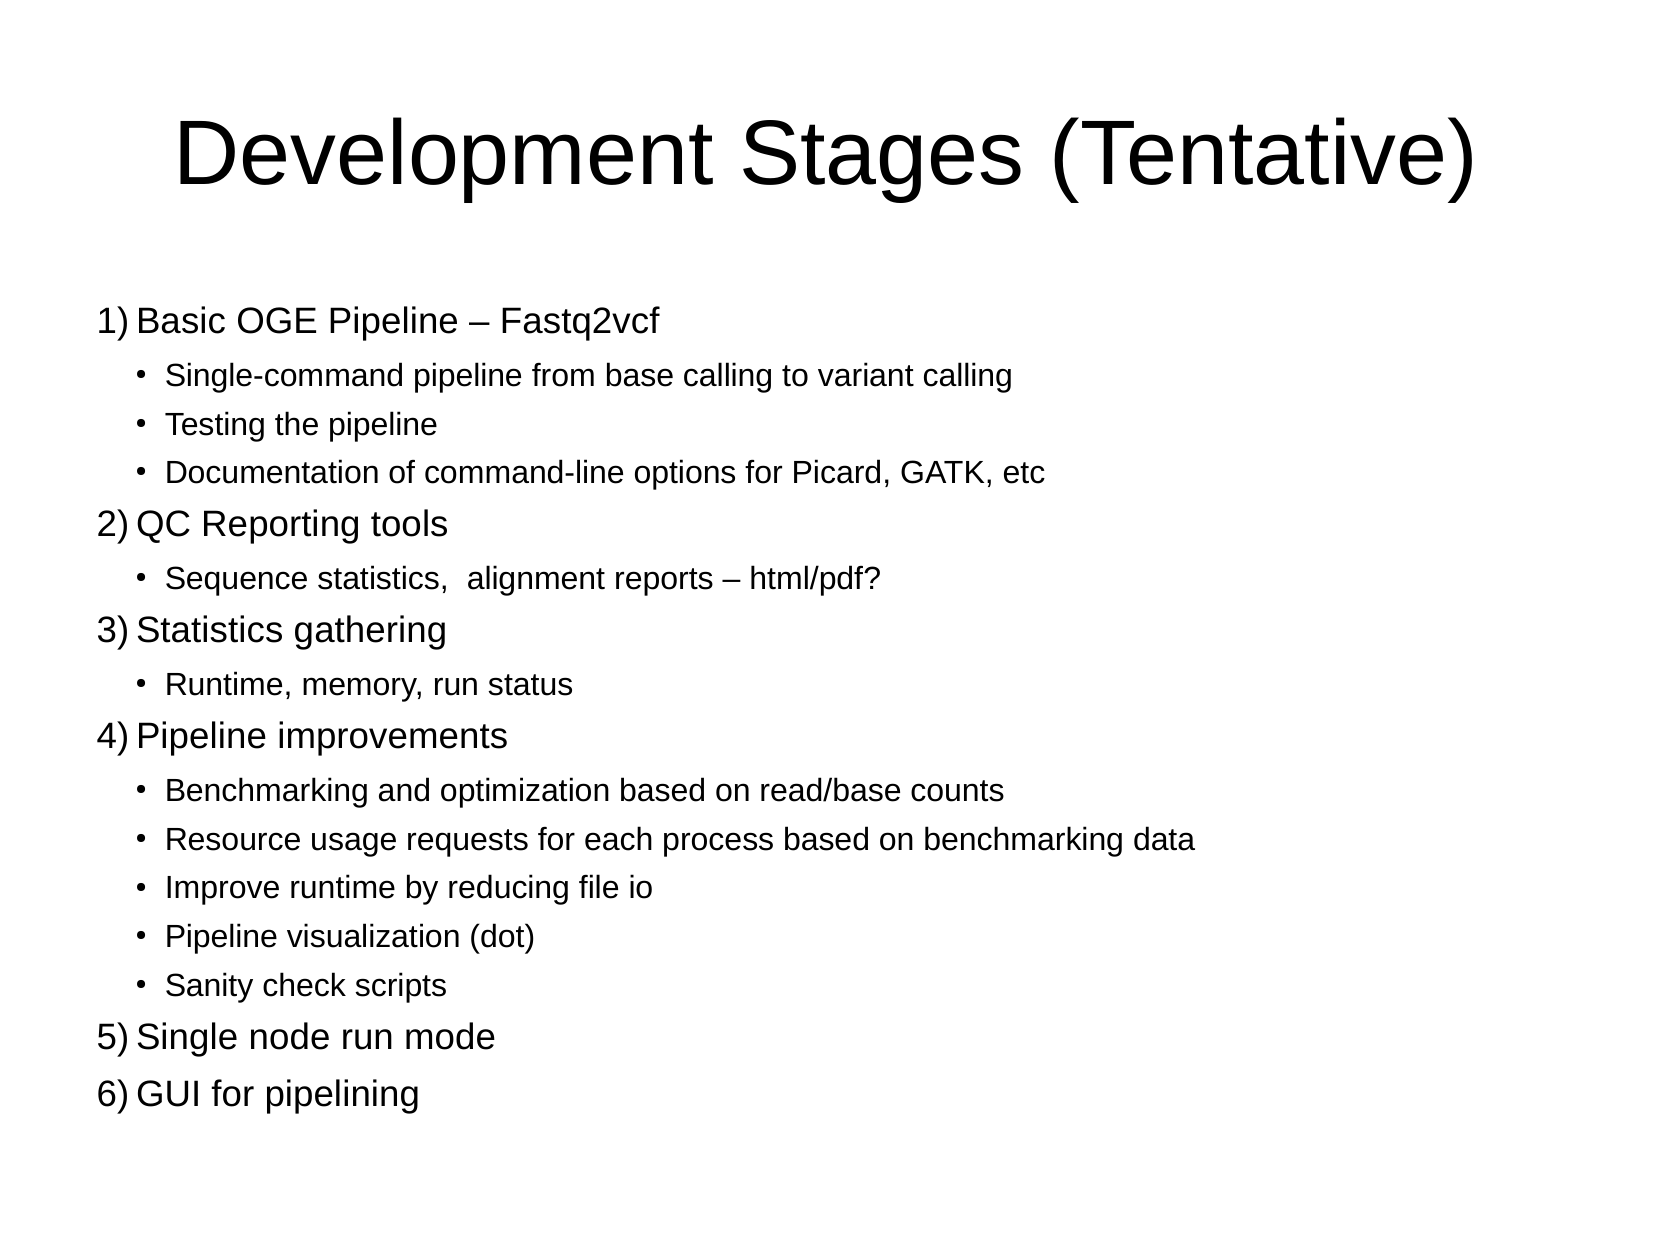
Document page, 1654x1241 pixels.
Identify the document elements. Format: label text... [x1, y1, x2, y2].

list Basic OGE Pipeline – Fastq2vcf Single-command pipeline from base calling to variant calling Testing the pipeline Documentation of command-line options for Picard, GATK, etc QC Reporting tools Sequence statistics, alignment reports – html/pdf? Statistics gathering Runtime, memory, run status Pipeline improvements Benchmarking and optimization based on read/base counts Resource usage requests for each process based on benchmarking data Improve runtime by reducing file io Pipeline visualization (dot) Sanity check scripts Single node run mode GUI for pipelining [86, 300, 1576, 1119]
title Development Stages (Tentative) [82, 56, 1571, 250]
